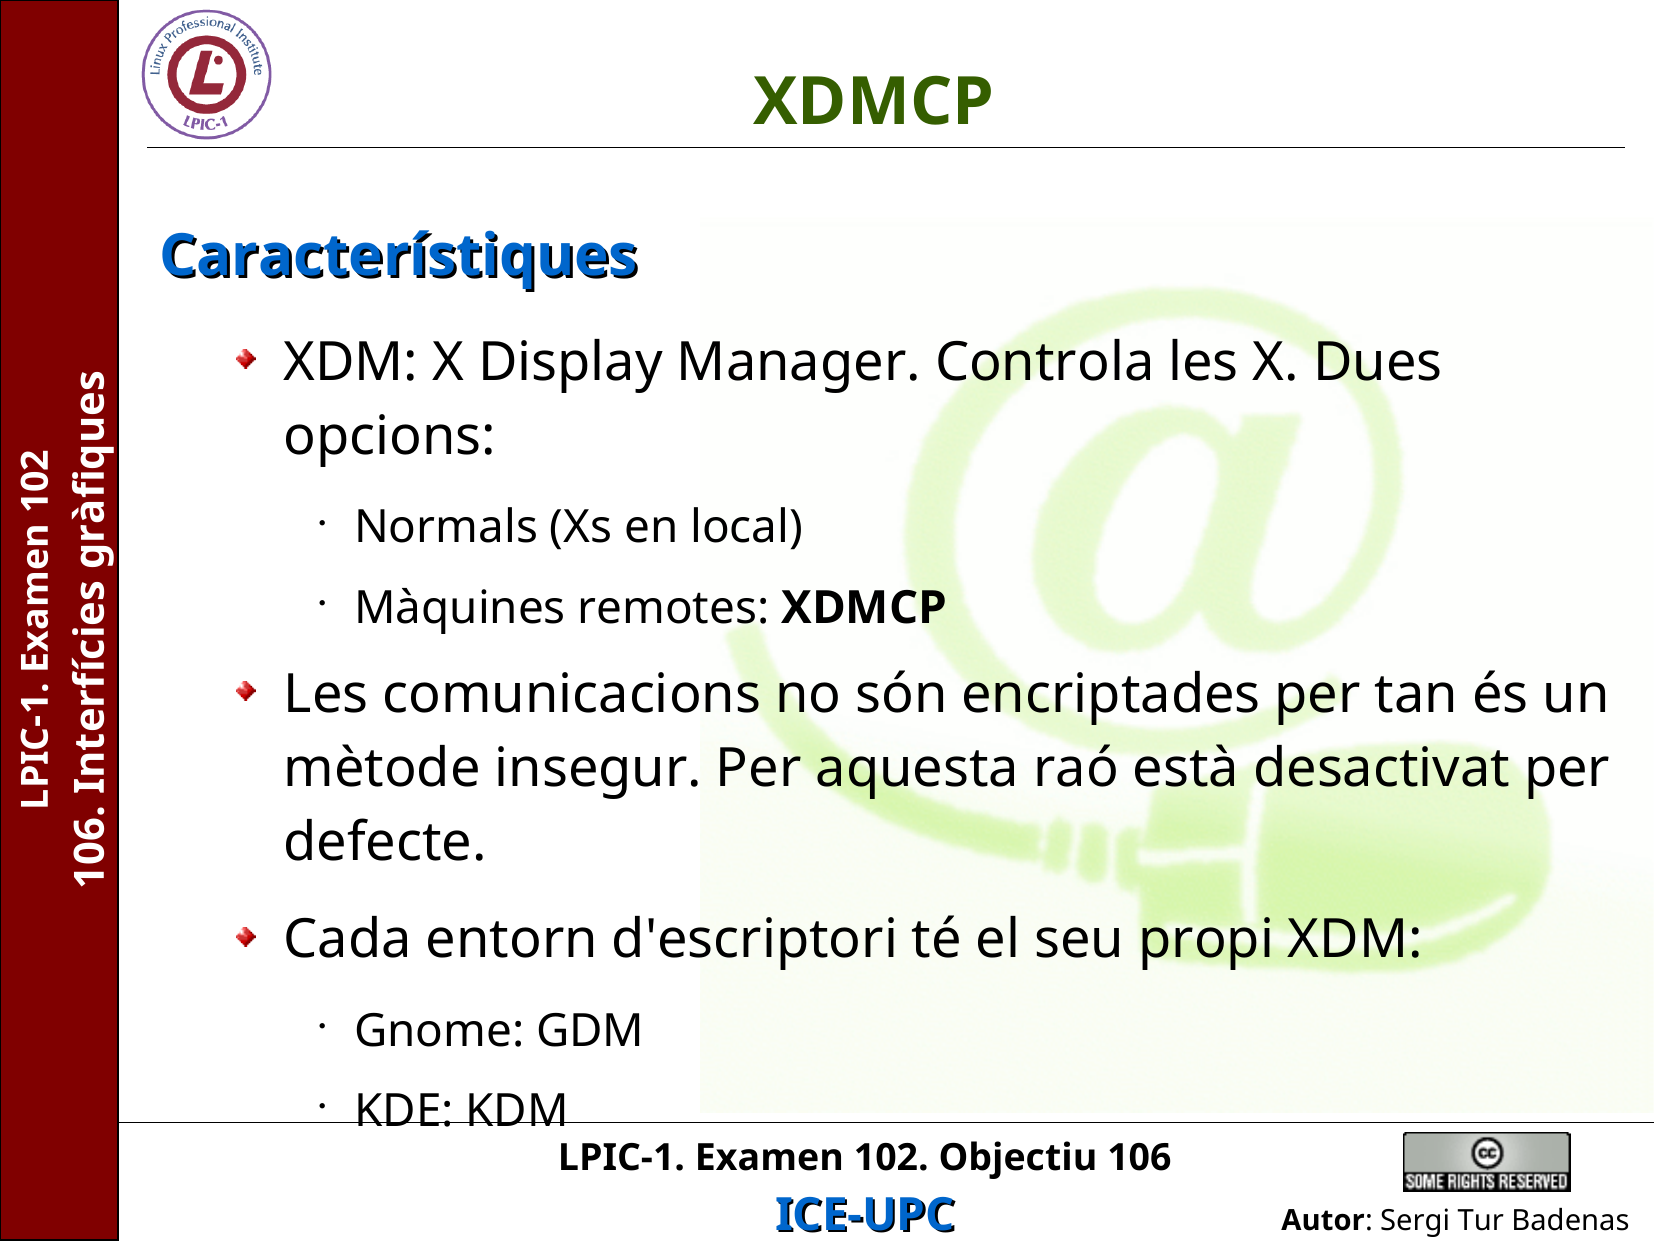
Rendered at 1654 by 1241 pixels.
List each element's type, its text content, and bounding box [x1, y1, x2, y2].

title XDMCP [129, 49, 1619, 148]
picture [1403, 1132, 1571, 1192]
picture [135, 5, 277, 49]
picture [700, 217, 1654, 1113]
list Característiques XDM: X Display Manager. Controla les X. Dues opcions: Normals (Xs en local) Màquines remotes: XDMCP Les comunicacions no són encriptades per tan és un mètode insegur. Per aquesta raó està desactivat per defecte. Cada entorn d'escriptori té el seu propi XDM: Gnome: GDM KDE: KDM [141, 213, 1630, 1064]
